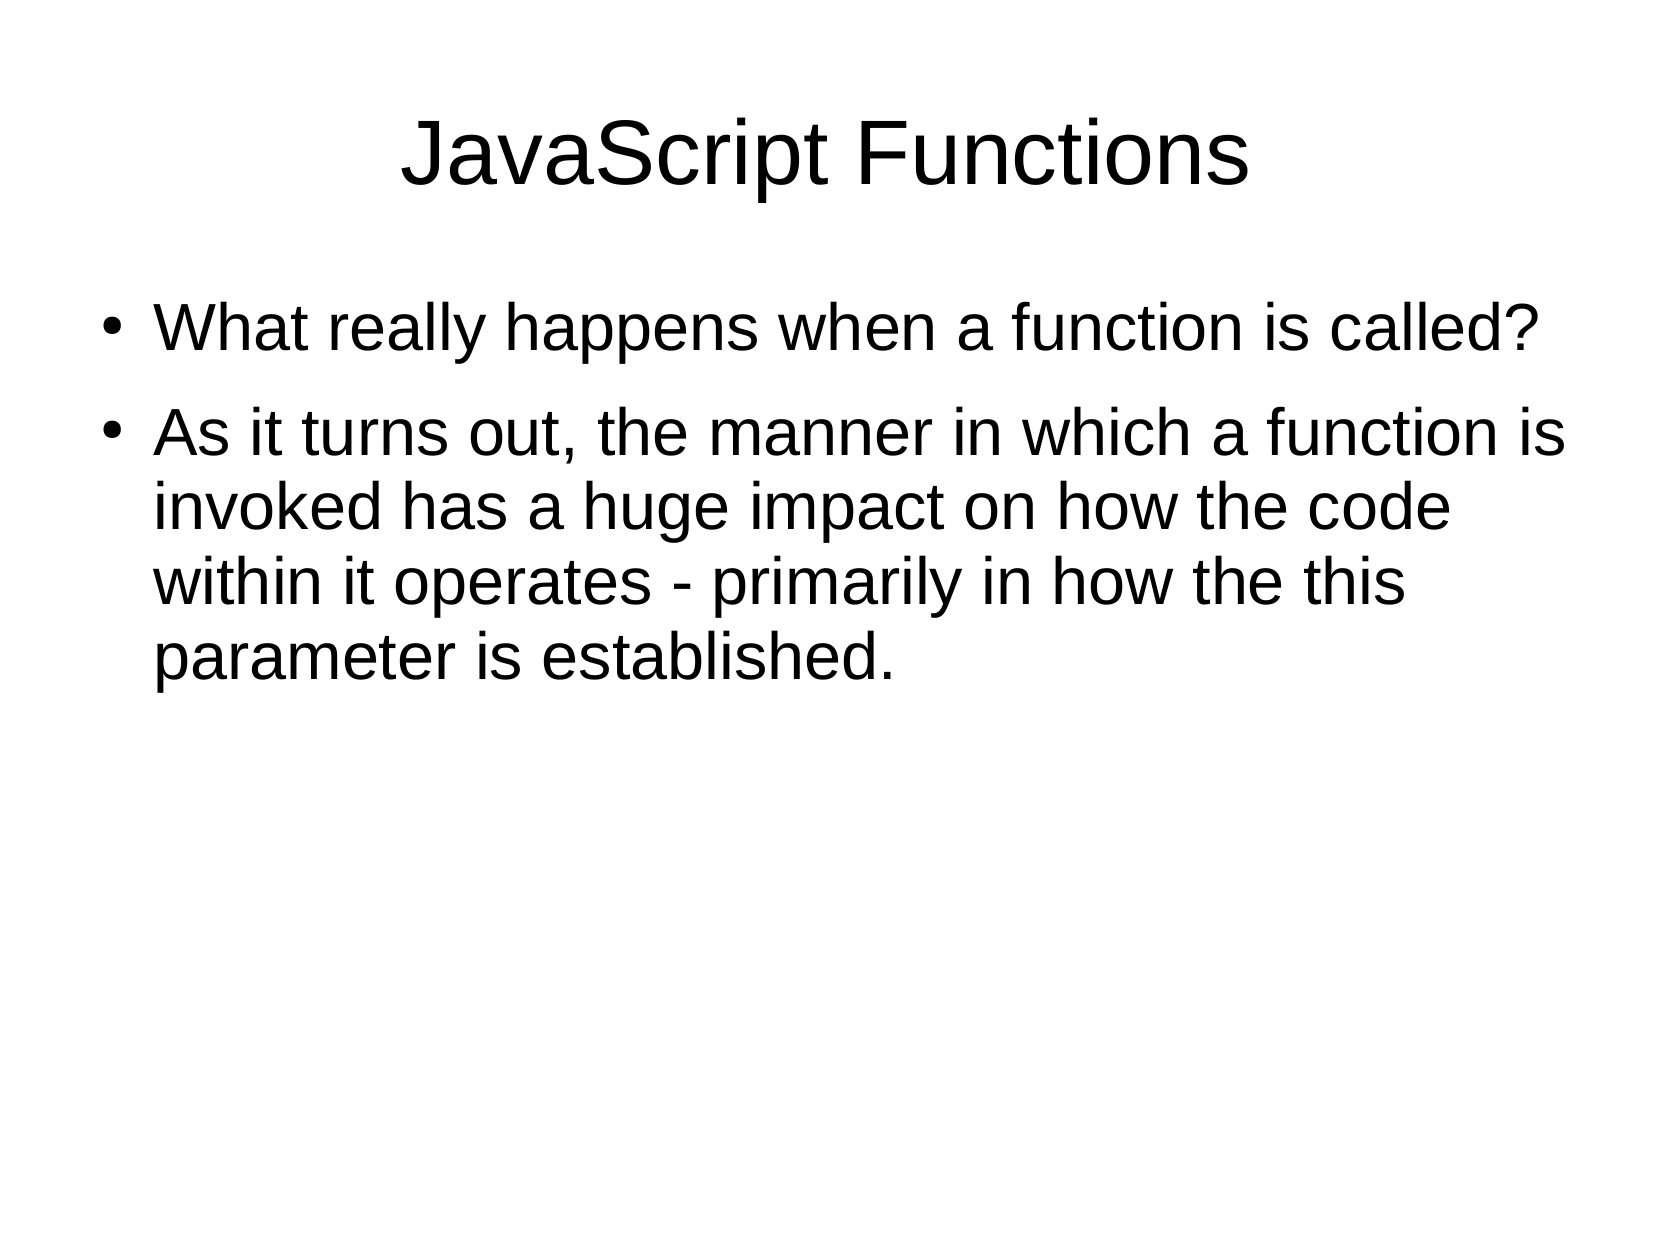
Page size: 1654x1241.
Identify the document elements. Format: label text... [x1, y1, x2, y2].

list What really happens when a function is called? As it turns out, the manner in which a function is invoked has a huge impact on how the code within it operates - primarily in how the this parameter is established. [82, 290, 1571, 1010]
title JavaScript Functions [82, 49, 1571, 257]
